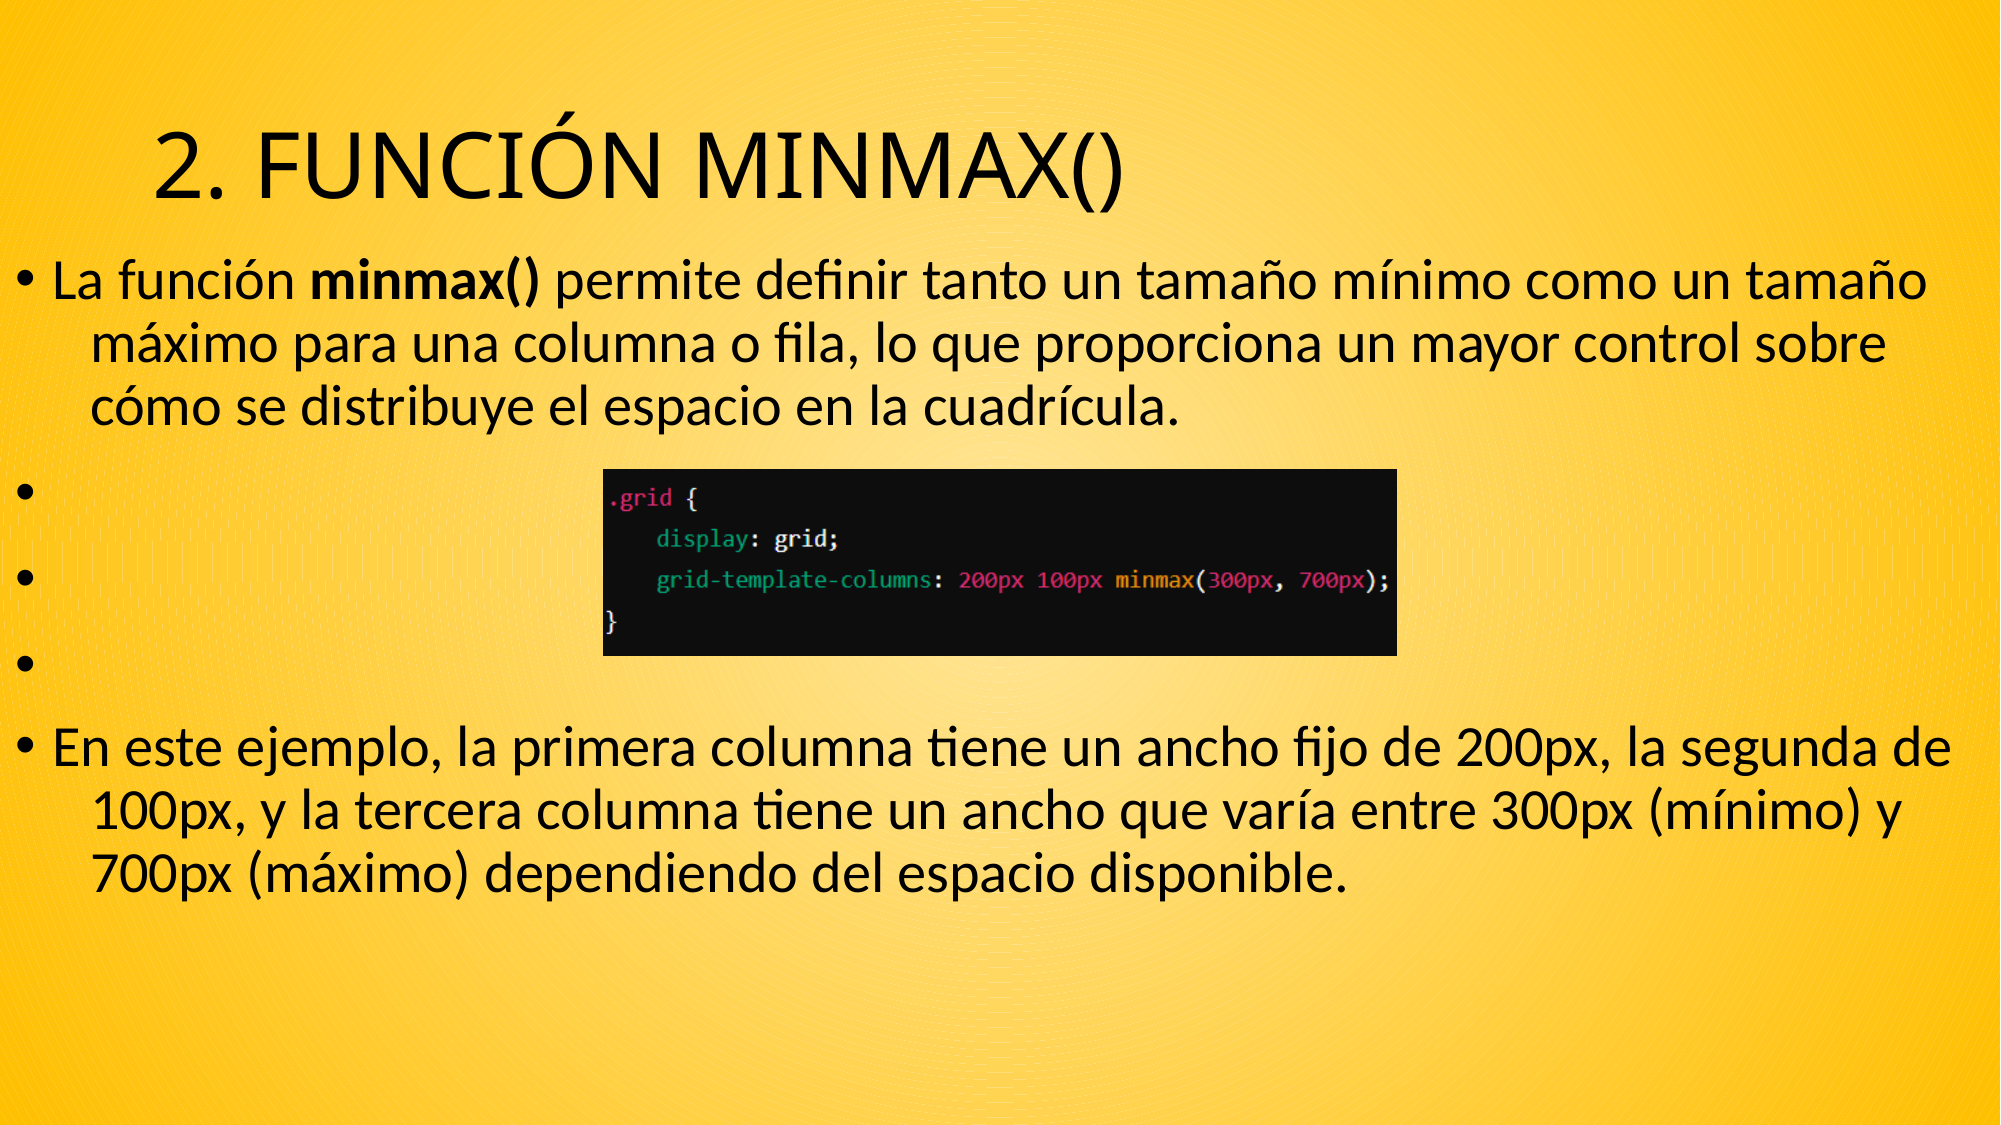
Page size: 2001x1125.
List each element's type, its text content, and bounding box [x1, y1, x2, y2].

list La función minmax() permite definir tanto un tamaño mínimo como un tamaño máximo para una columna o fila, lo que proporciona un mayor control sobre cómo se distribuye el espacio en la cuadrícula. En este ejemplo, la primera columna tiene un ancho fijo de 200px, la segunda de 100px, y la tercera columna tiene un ancho que varía entre 300px (mínimo) y 700px (máximo) dependiendo del espacio disponible. [0, 242, 2000, 1125]
title 2. FUNCIÓN MINMAX() [137, 59, 1863, 242]
picture [603, 469, 1397, 656]
